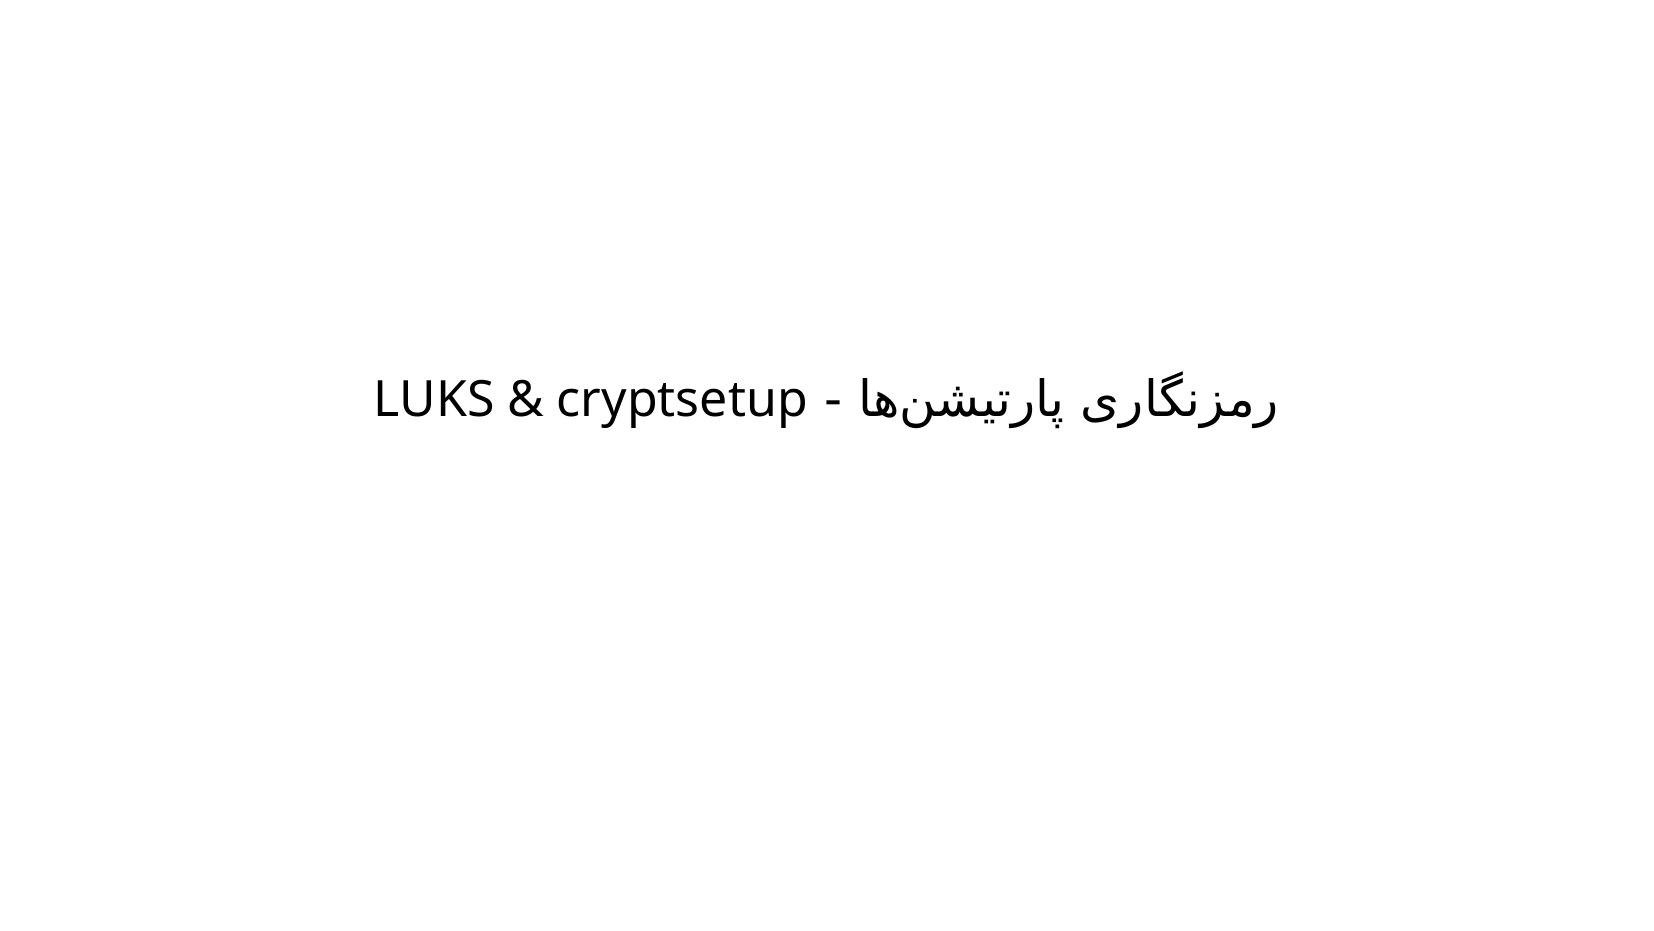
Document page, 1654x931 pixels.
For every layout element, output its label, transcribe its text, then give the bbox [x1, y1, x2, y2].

subtitle رمزنگاری پارتیشن‌ها - LUKS & cryptsetup [82, 37, 1571, 757]
